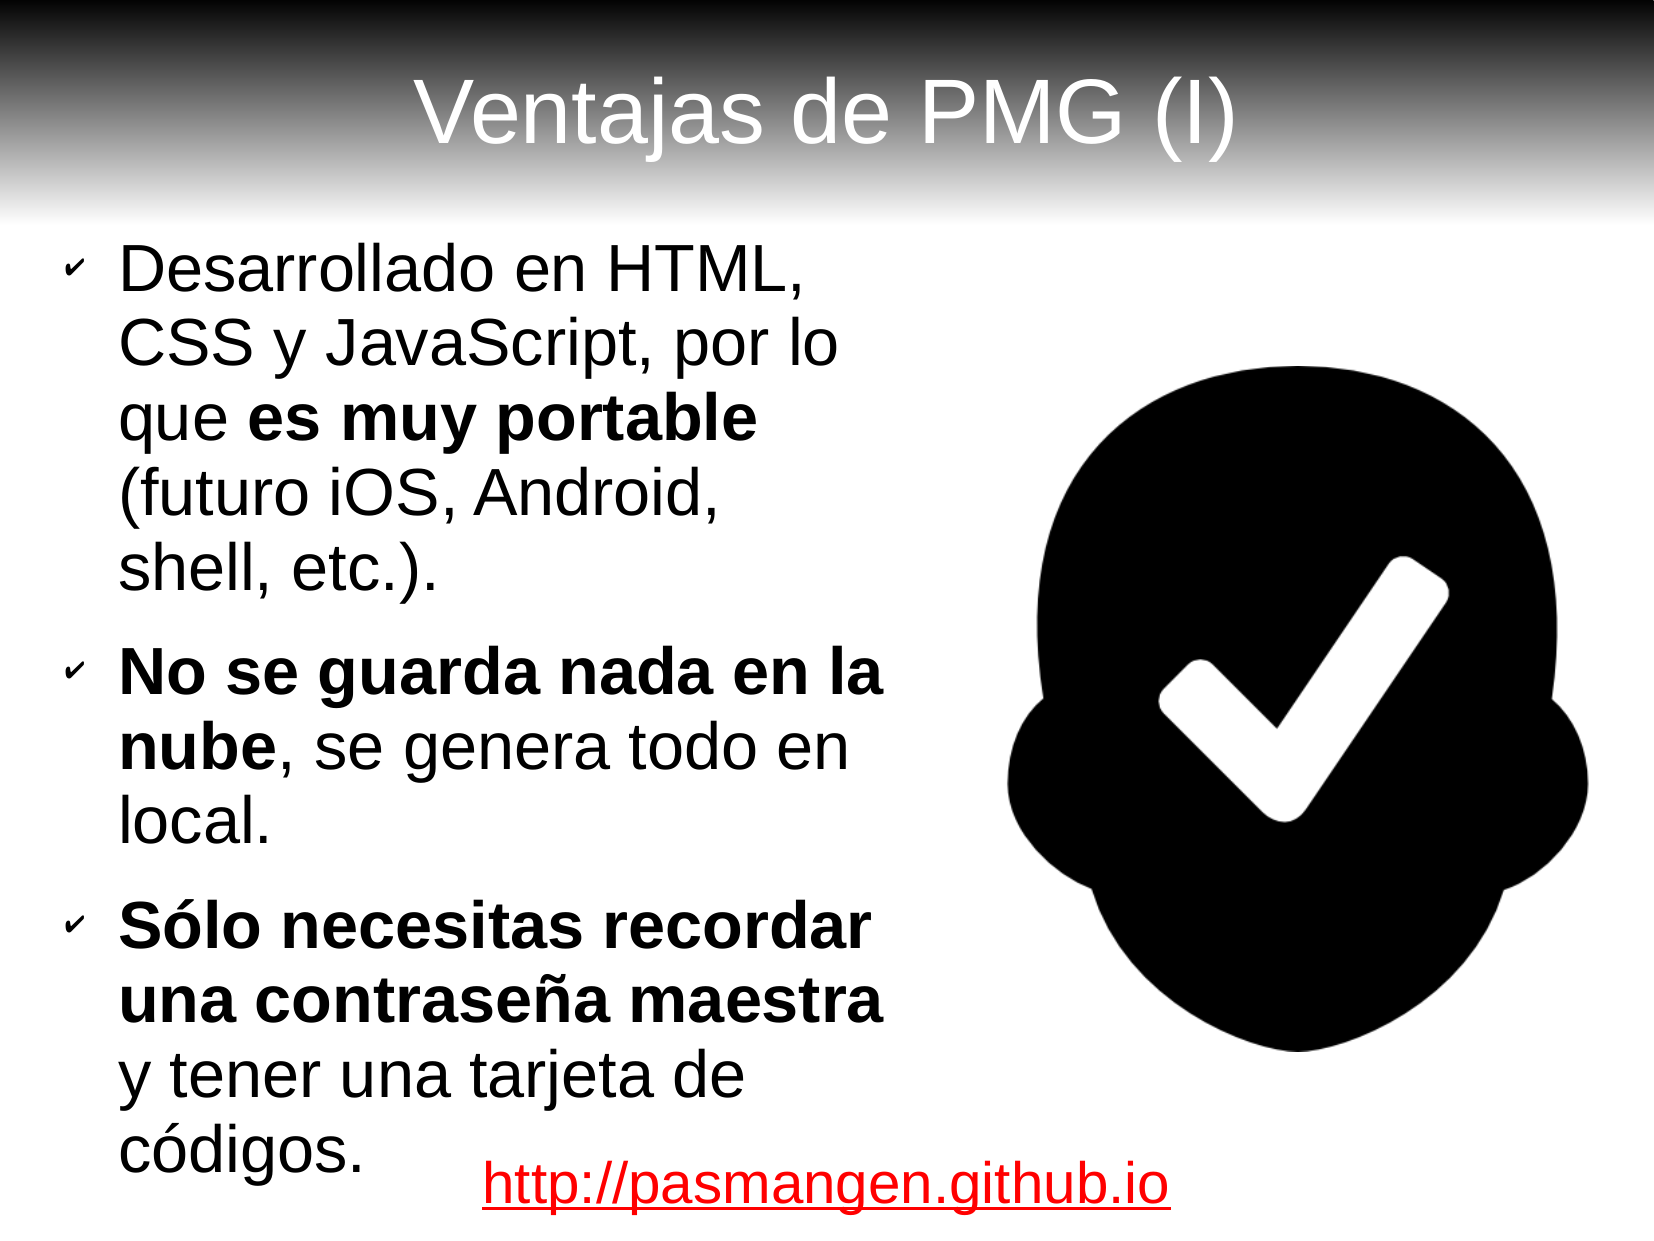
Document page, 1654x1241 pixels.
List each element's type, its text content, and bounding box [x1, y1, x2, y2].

list Desarrollado en HTML, CSS y JavaScript, por lo que es muy portable (futuro iOS, Android, shell, etc.). No se guarda nada en la nube, se genera todo en local. Sólo necesitas recordar una contraseña maestra y tener una tarjeta de códigos. [47, 178, 890, 1143]
title Ventajas de PMG (I) [0, 0, 1654, 225]
text_box http://pasmangen.github.io [0, 1143, 1654, 1241]
picture [955, 366, 1641, 1052]
